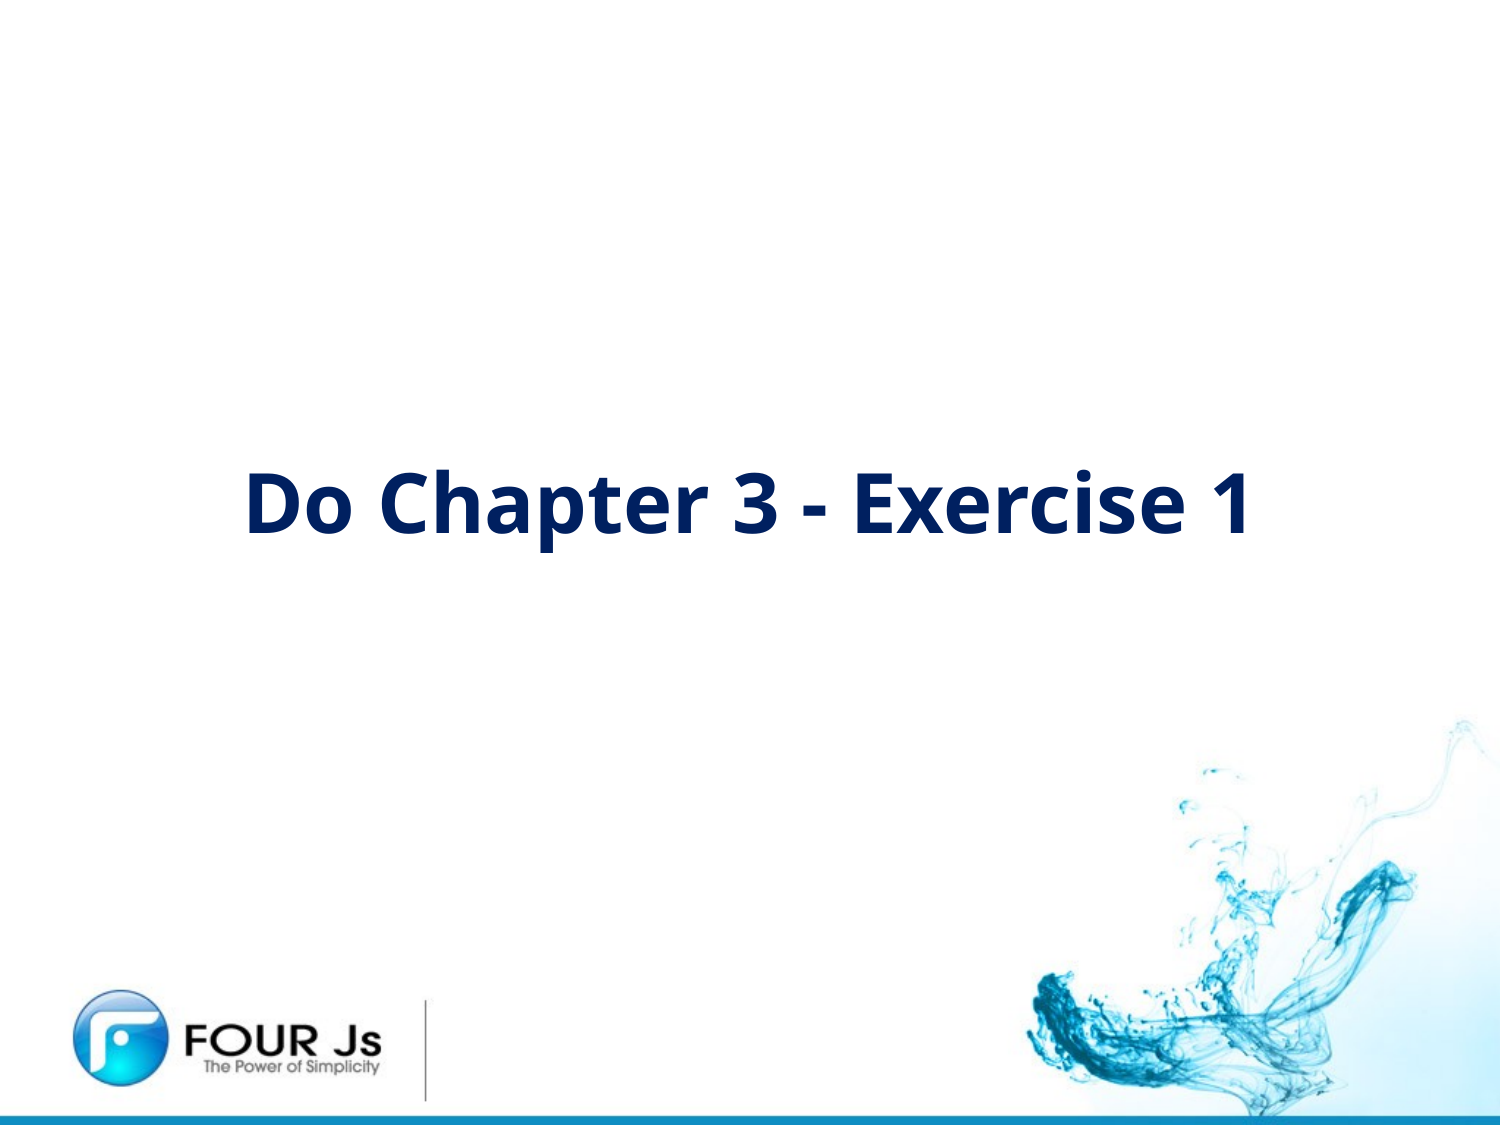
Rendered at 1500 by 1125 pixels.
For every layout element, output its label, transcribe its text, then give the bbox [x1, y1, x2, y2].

picture [0, 0, 1500, 1122]
title Do Chapter 3 - Exercise 1 [112, 337, 1388, 663]
